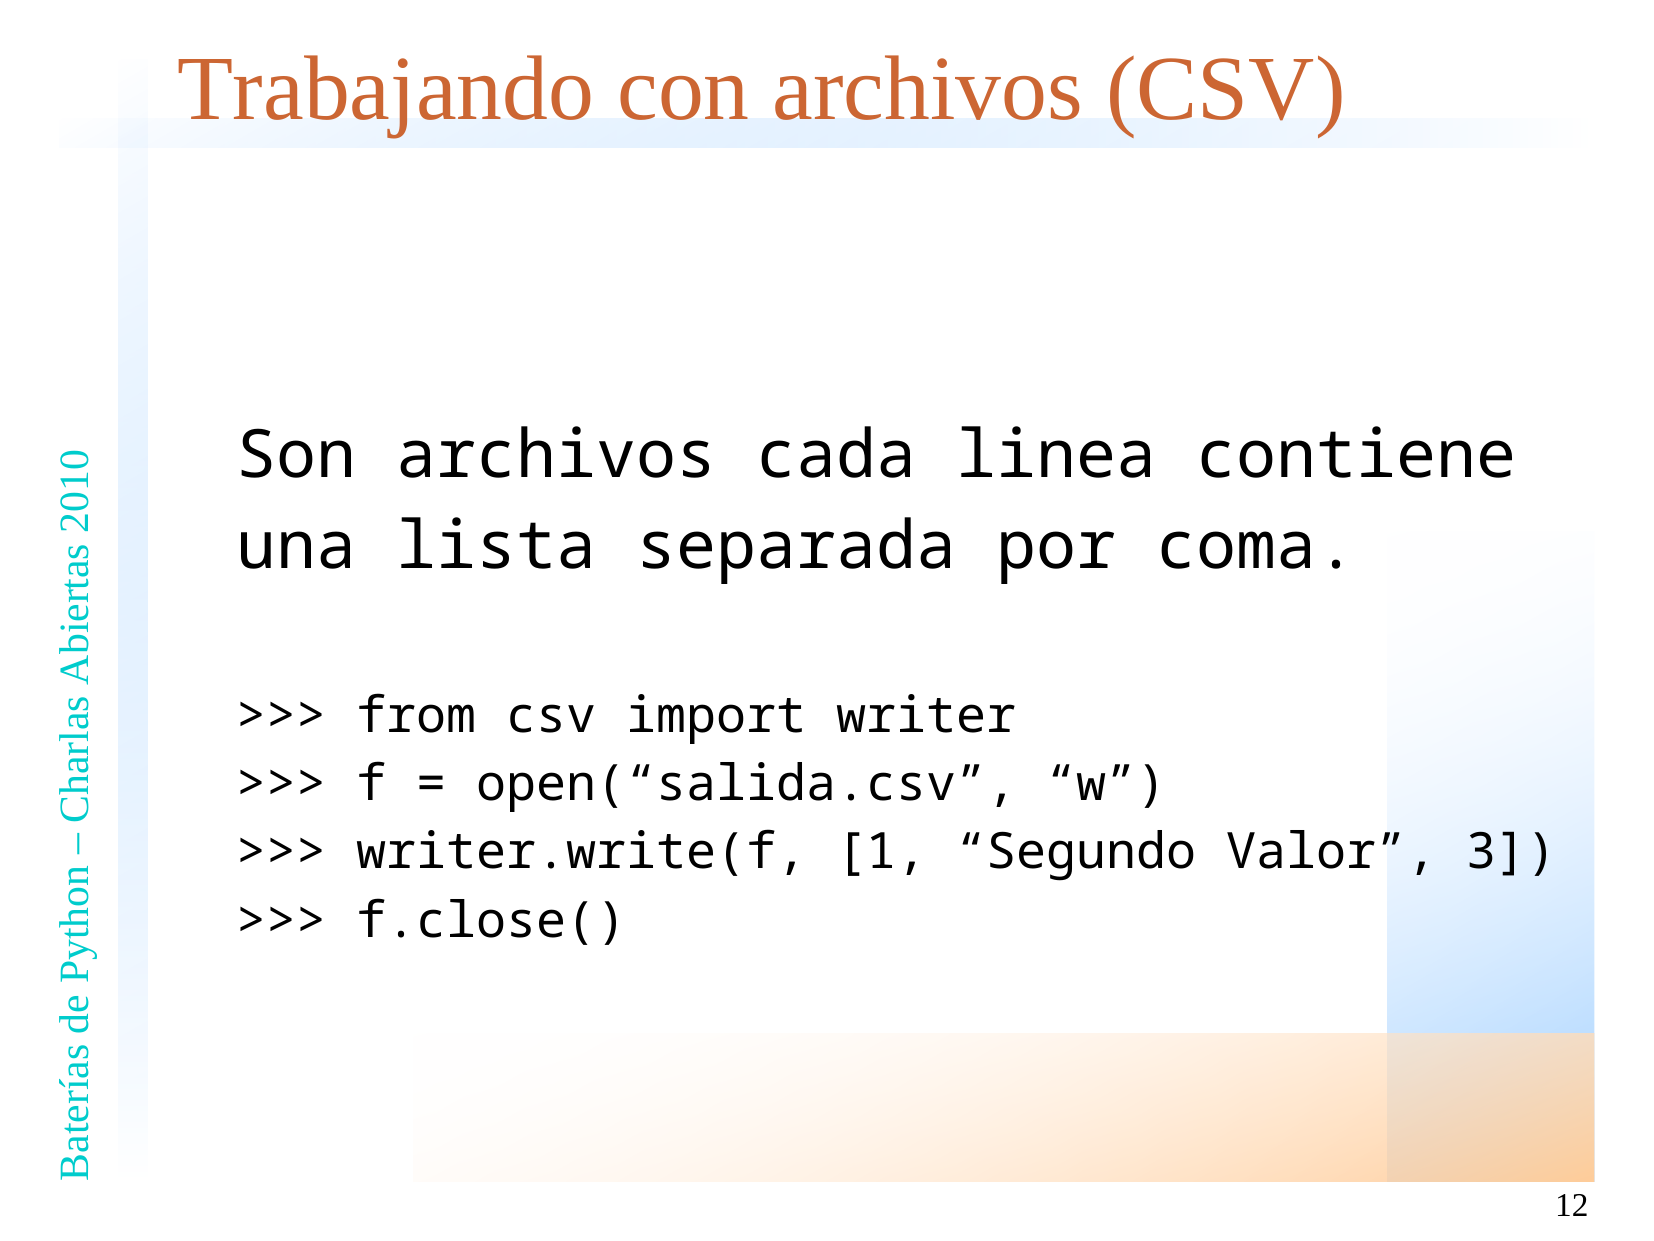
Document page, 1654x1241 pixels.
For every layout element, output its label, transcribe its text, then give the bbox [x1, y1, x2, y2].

title Trabajando con archivos (CSV) [177, 29, 1595, 148]
subtitle Son archivos cada linea contiene una lista separada por coma. >>> from csv import writer >>> f = open(“salida.csv”, “w”) >>> writer.write(f, [1, “Segundo Valor”, 3]) >>> f.close() [206, 177, 1595, 1182]
